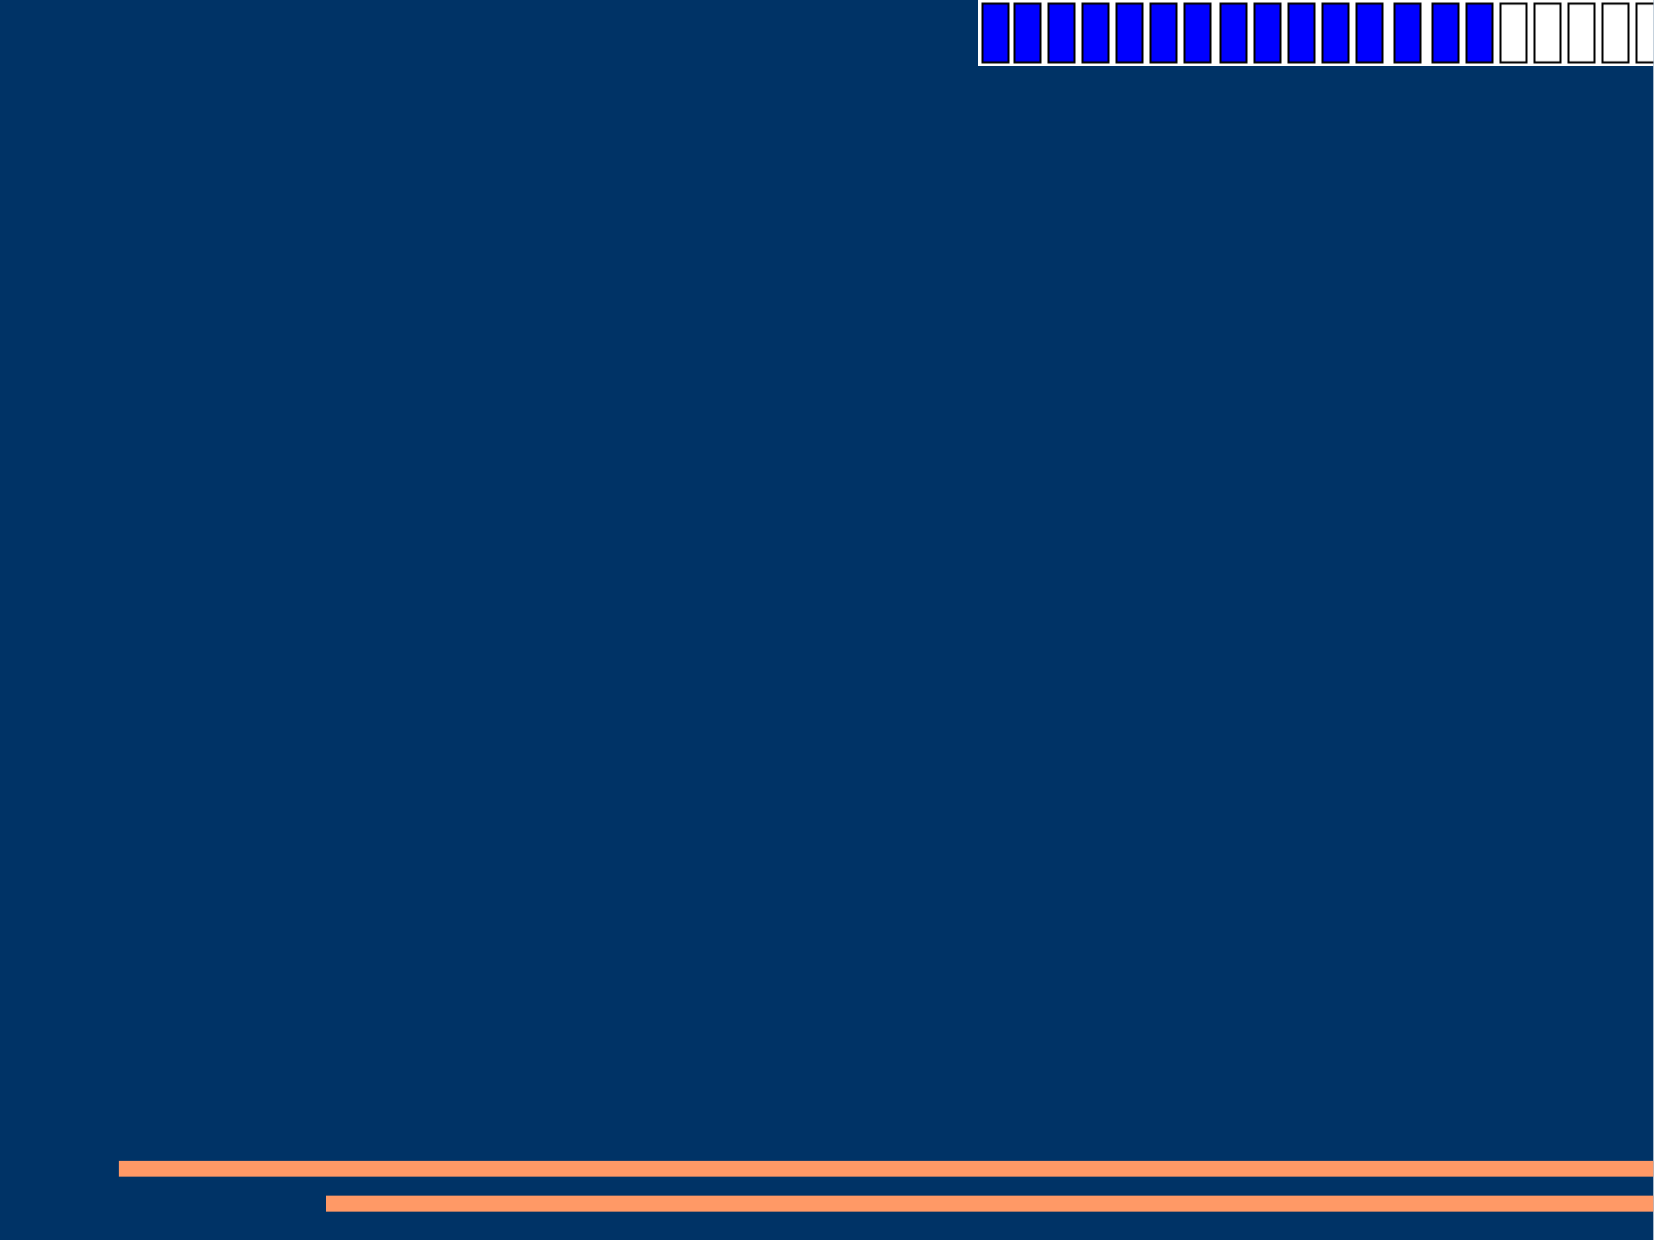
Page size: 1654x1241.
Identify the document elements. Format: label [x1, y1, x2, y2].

picture [978, 0, 1654, 66]
